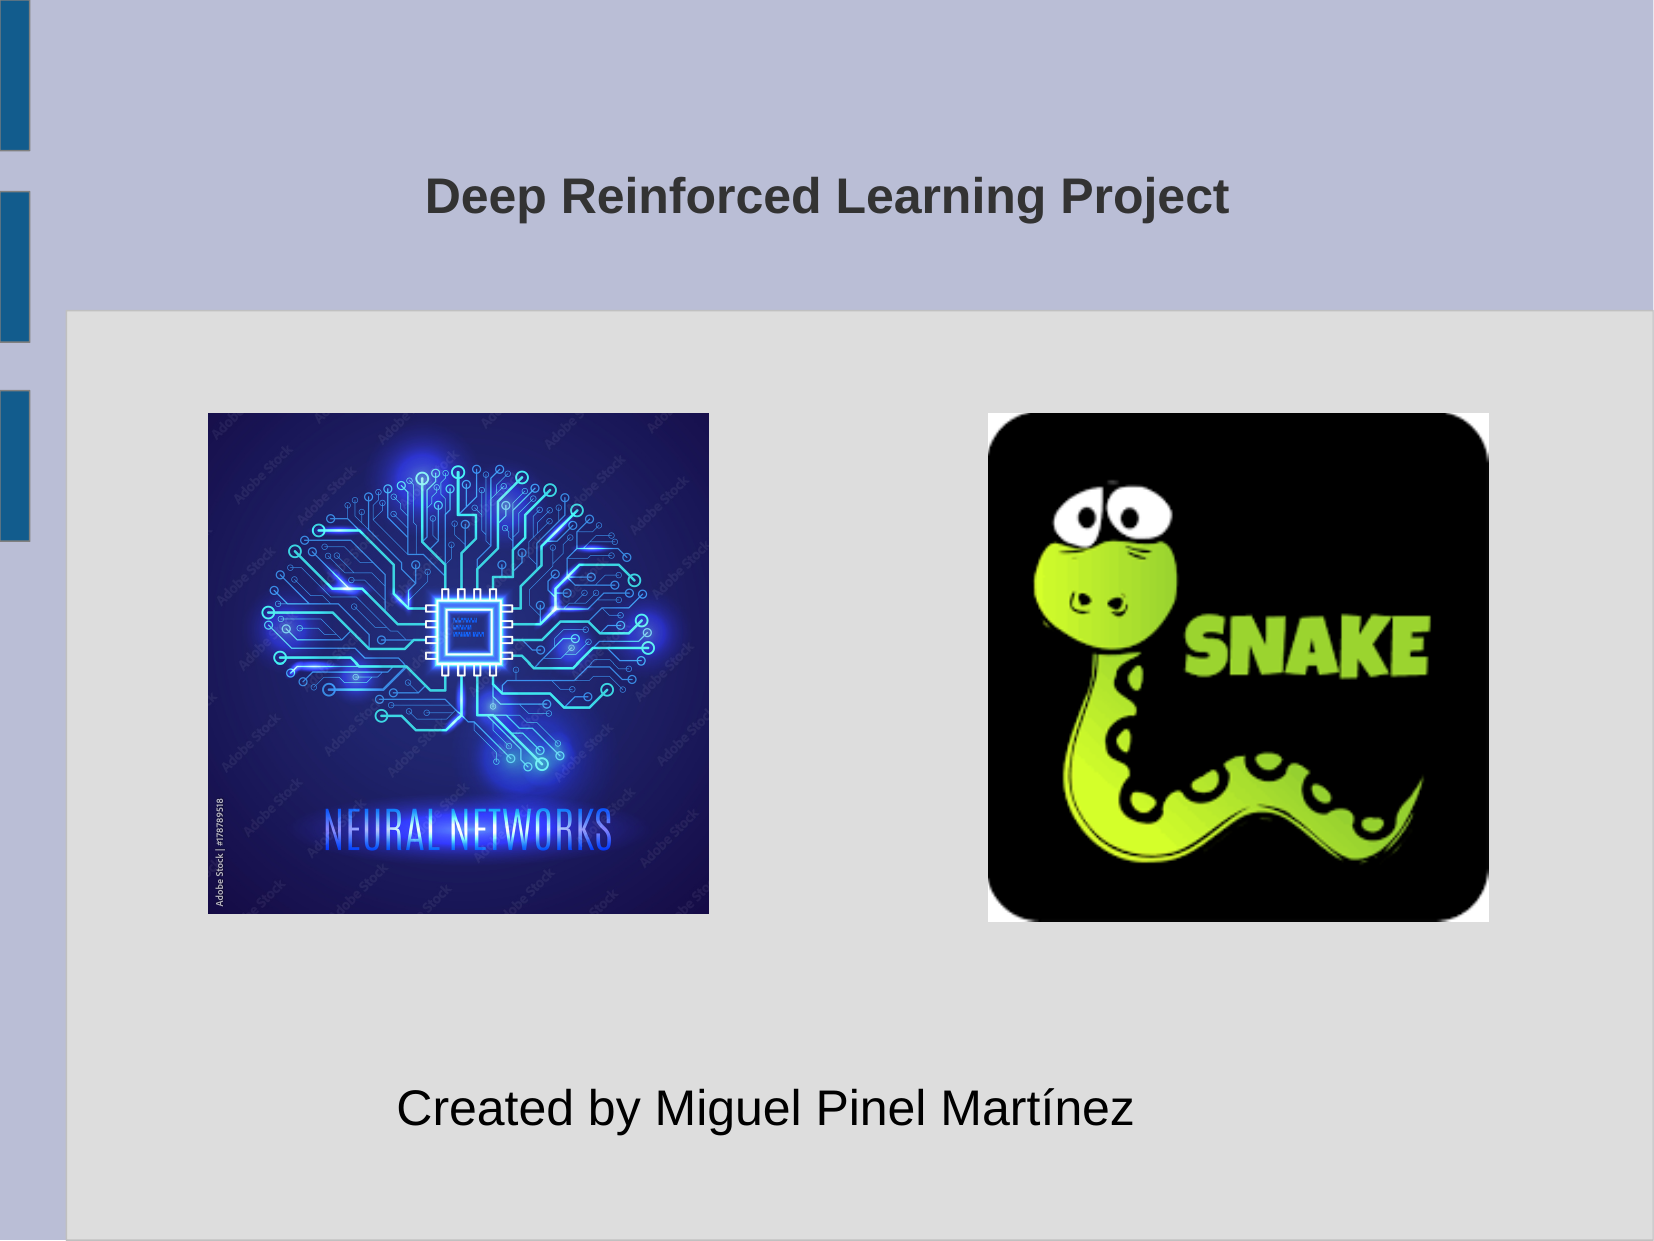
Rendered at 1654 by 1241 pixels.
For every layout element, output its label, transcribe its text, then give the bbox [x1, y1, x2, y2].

picture [208, 413, 709, 914]
picture [988, 413, 1489, 922]
list Created by Miguel Pinel Martínez [378, 1077, 1441, 1158]
title Deep Reinforced Learning Project [121, 91, 1534, 299]
